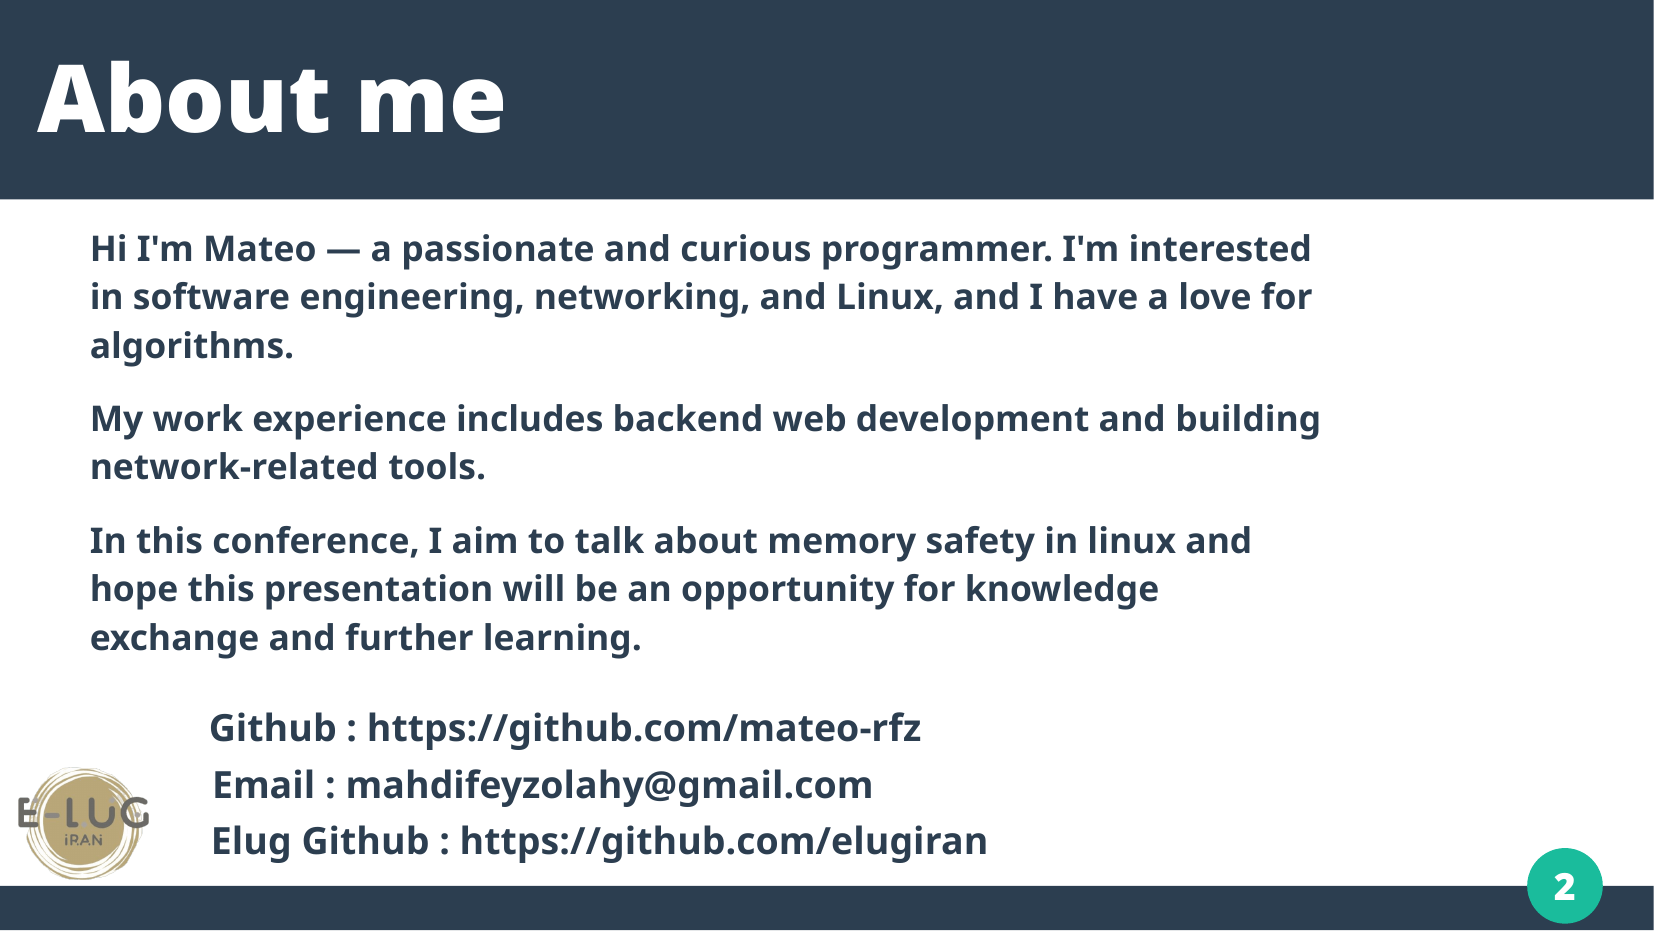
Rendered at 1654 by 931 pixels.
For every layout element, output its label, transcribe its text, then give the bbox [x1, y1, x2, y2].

text_box Email : mahdifeyzolahy@gmail.com [0, 751, 1087, 818]
text_box Github : https://github.com/mateo-rfz [167, 693, 964, 751]
text_box Elug Github : https://github.com/elugiran [187, 807, 1013, 874]
title About me [37, 37, 1573, 156]
text_box Hi I'm Mateo — a passionate and curious programmer. I'm interested in software engineering, networking, and Linux, and I have a love for algorithms. My work experience includes backend web development and building network-related tools. In this conference, I aim to talk about memory safety in linux and hope this presentation will be an opportunity for knowledge exchange and further learning. [75, 300, 1351, 584]
picture [0, 818, 168, 901]
